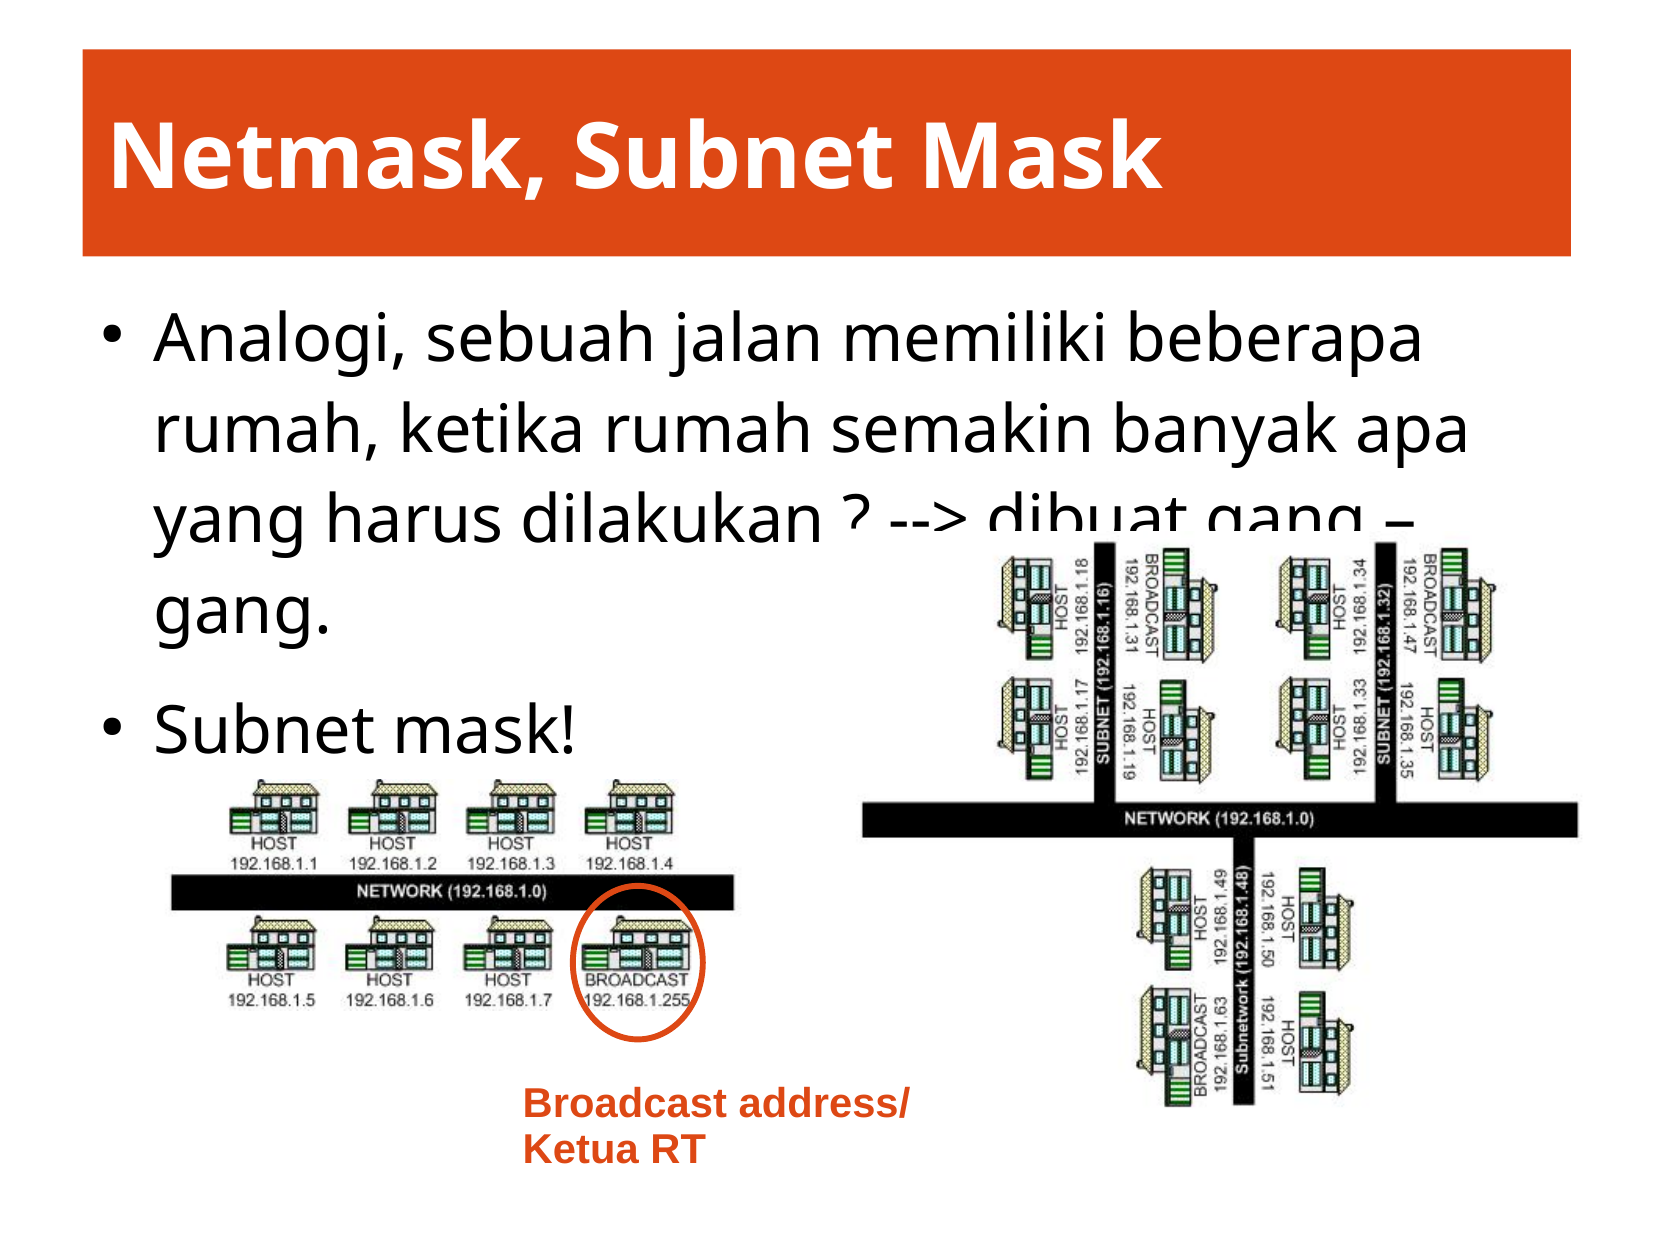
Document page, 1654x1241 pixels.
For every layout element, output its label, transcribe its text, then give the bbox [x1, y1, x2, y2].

picture [844, 531, 1595, 1115]
picture [576, 889, 699, 1011]
list Analogi, sebuah jalan memiliki beberapa rumah, ketika rumah semakin banyak apa yang harus dilakukan ? --> dibuat gang – gang. Subnet mask! [82, 290, 1571, 1010]
text_box Broadcast address/ Ketua RT [507, 1072, 945, 1182]
picture [153, 779, 751, 1011]
title Netmask, Subnet Mask [82, 49, 1571, 257]
